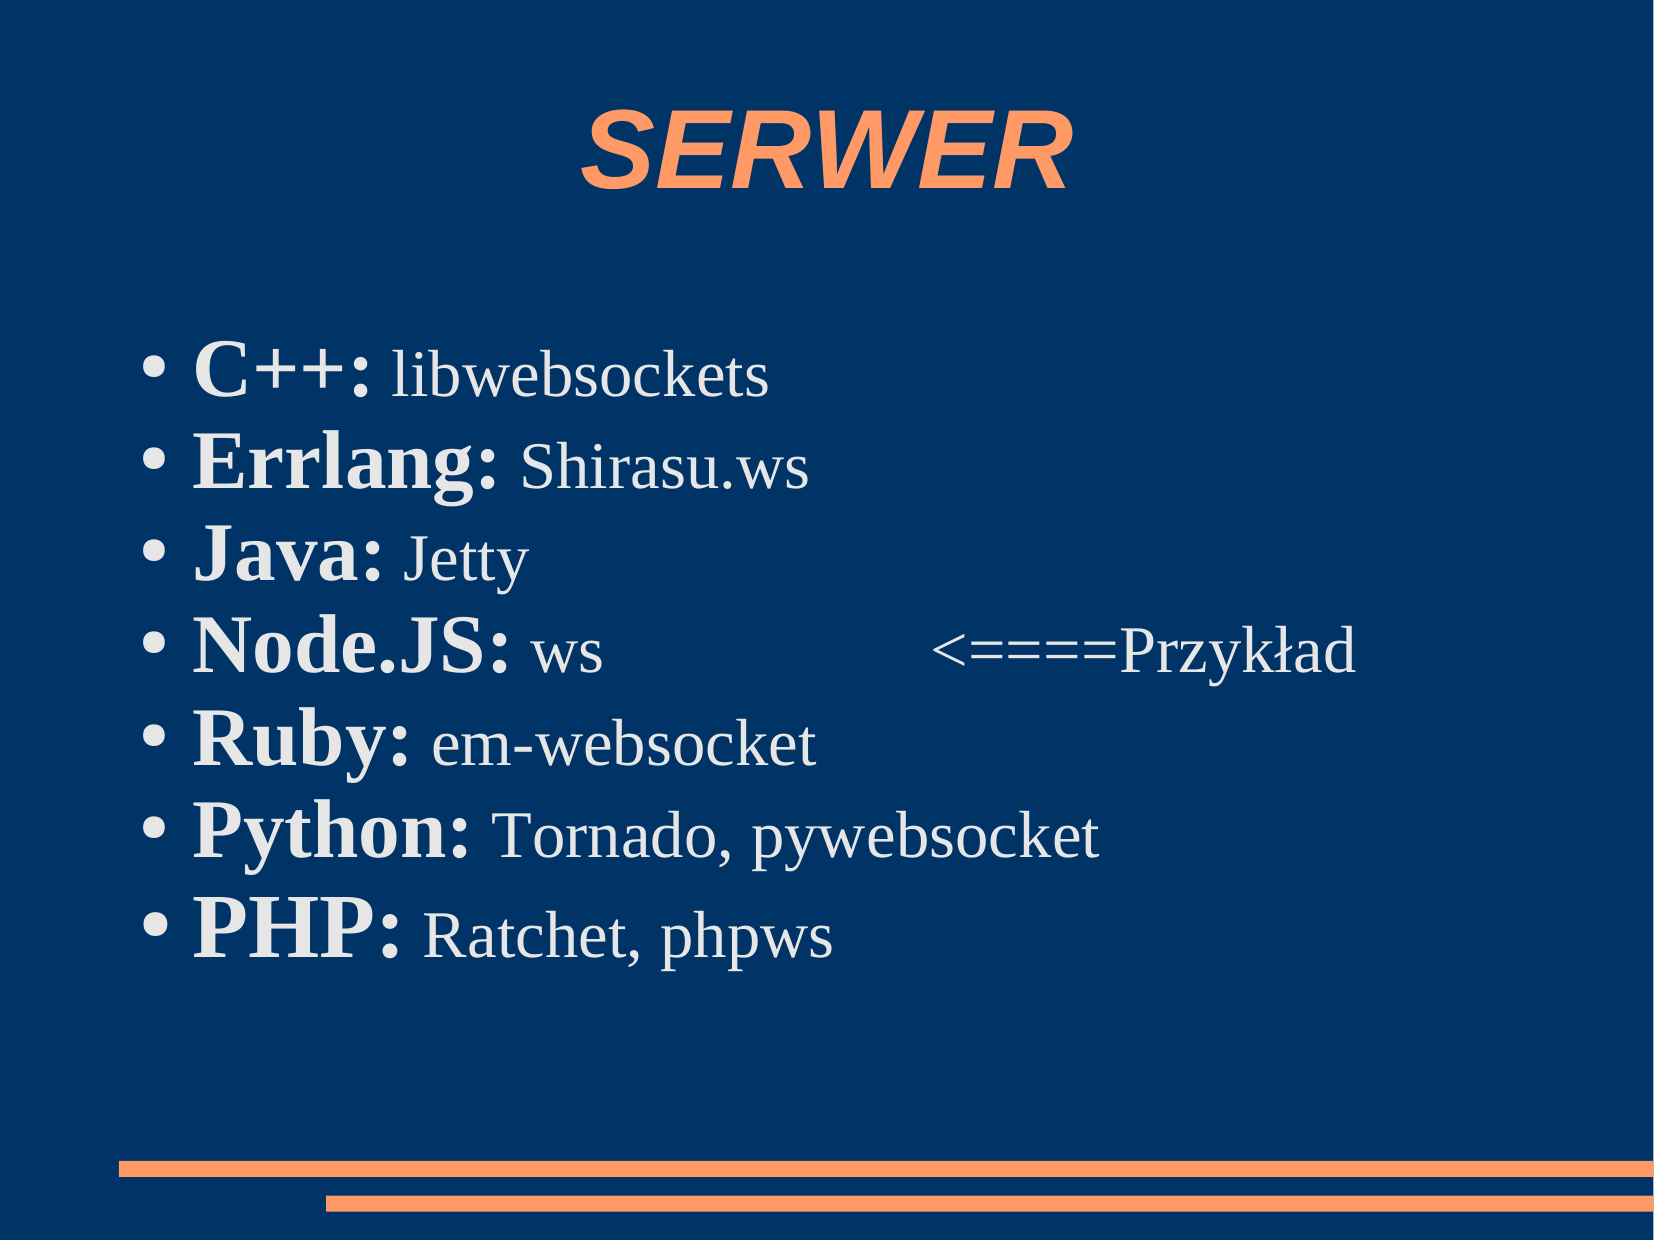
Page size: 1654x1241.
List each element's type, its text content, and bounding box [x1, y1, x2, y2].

title SERWER [121, 46, 1534, 254]
list C++: libwebsockets Errlang: Shirasu.ws Java: Jetty Node.JS: ws <====Przykład Ruby: em-websocket Python: Tornado, pywebsocket PHP: Ratchet, phpws [121, 322, 1561, 1132]
